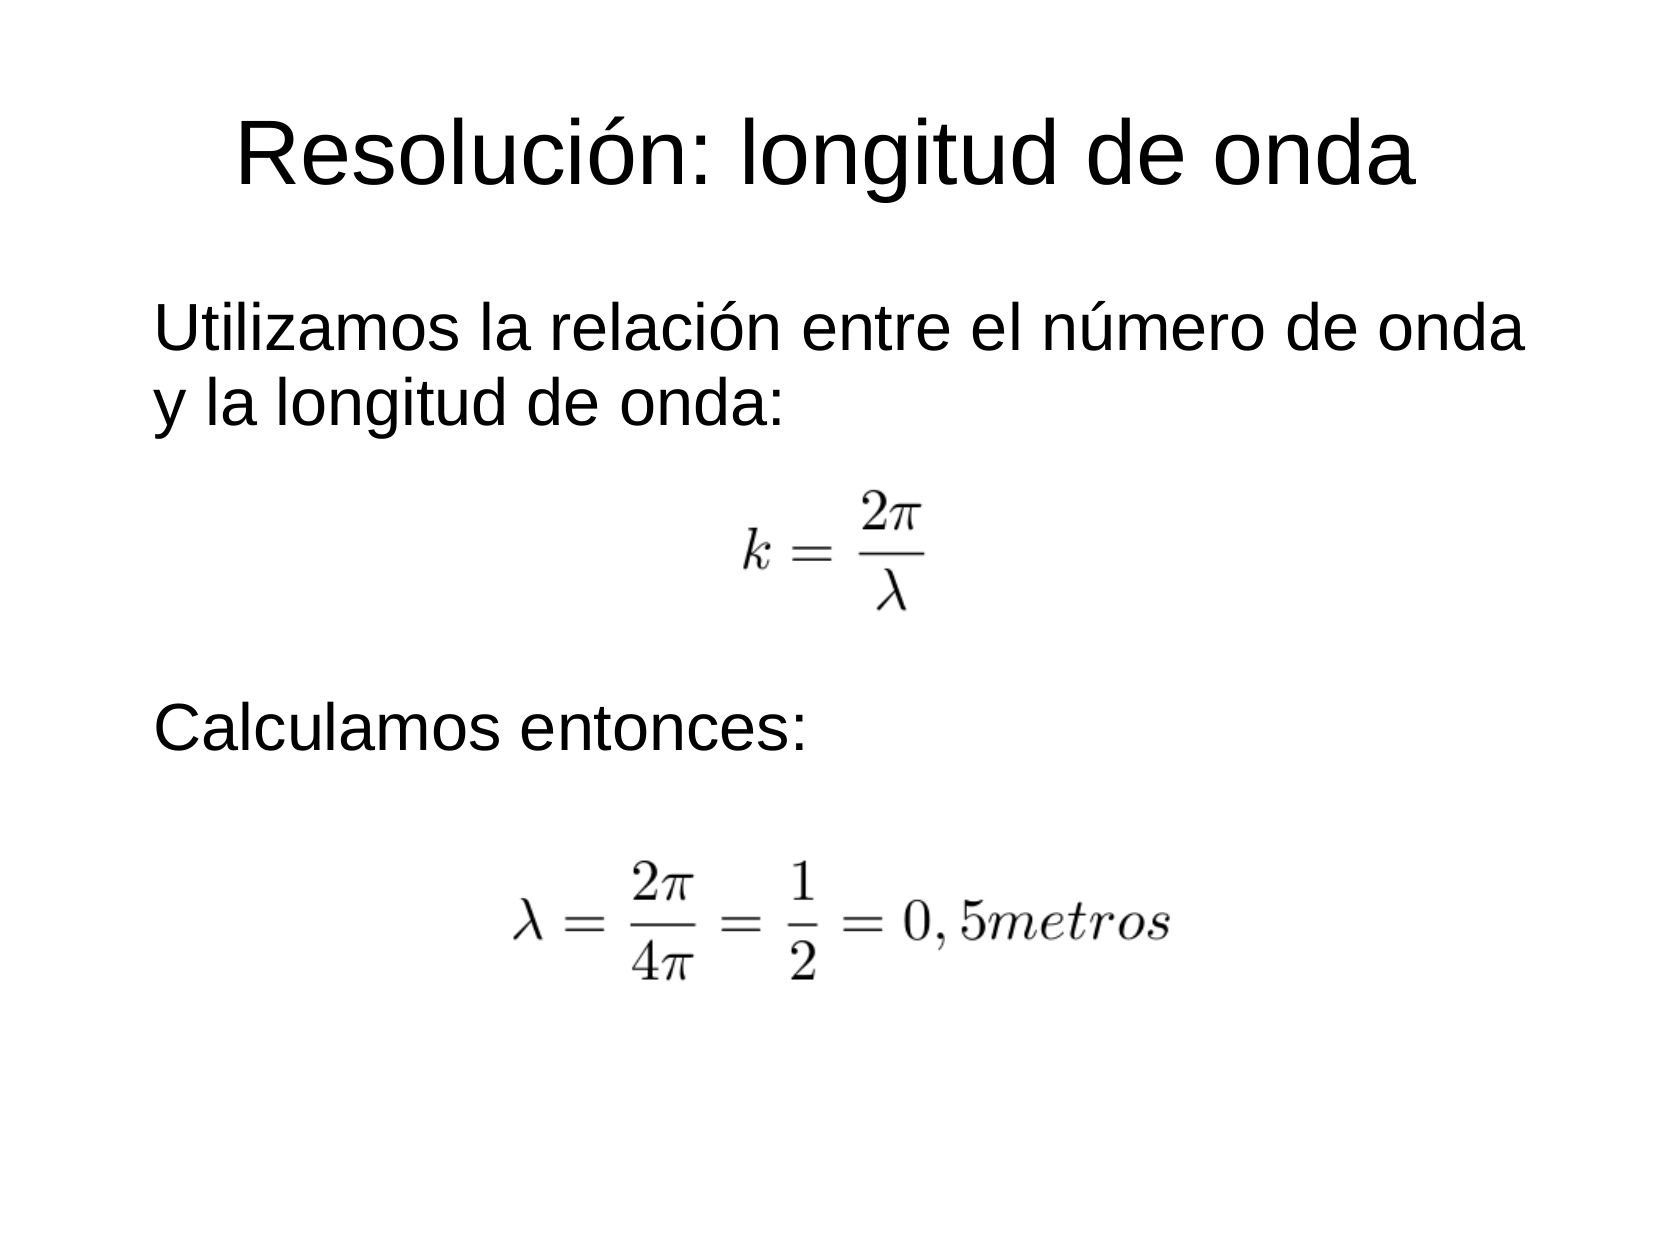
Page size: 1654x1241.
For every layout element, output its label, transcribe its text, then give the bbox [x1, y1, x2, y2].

list Utilizamos la relación entre el número de onda y la longitud de onda: [82, 290, 1571, 449]
title Resolución: longitud de onda [82, 49, 1571, 257]
list Calculamos entonces: [82, 689, 1571, 792]
picture [728, 484, 937, 627]
picture [484, 850, 1181, 997]
